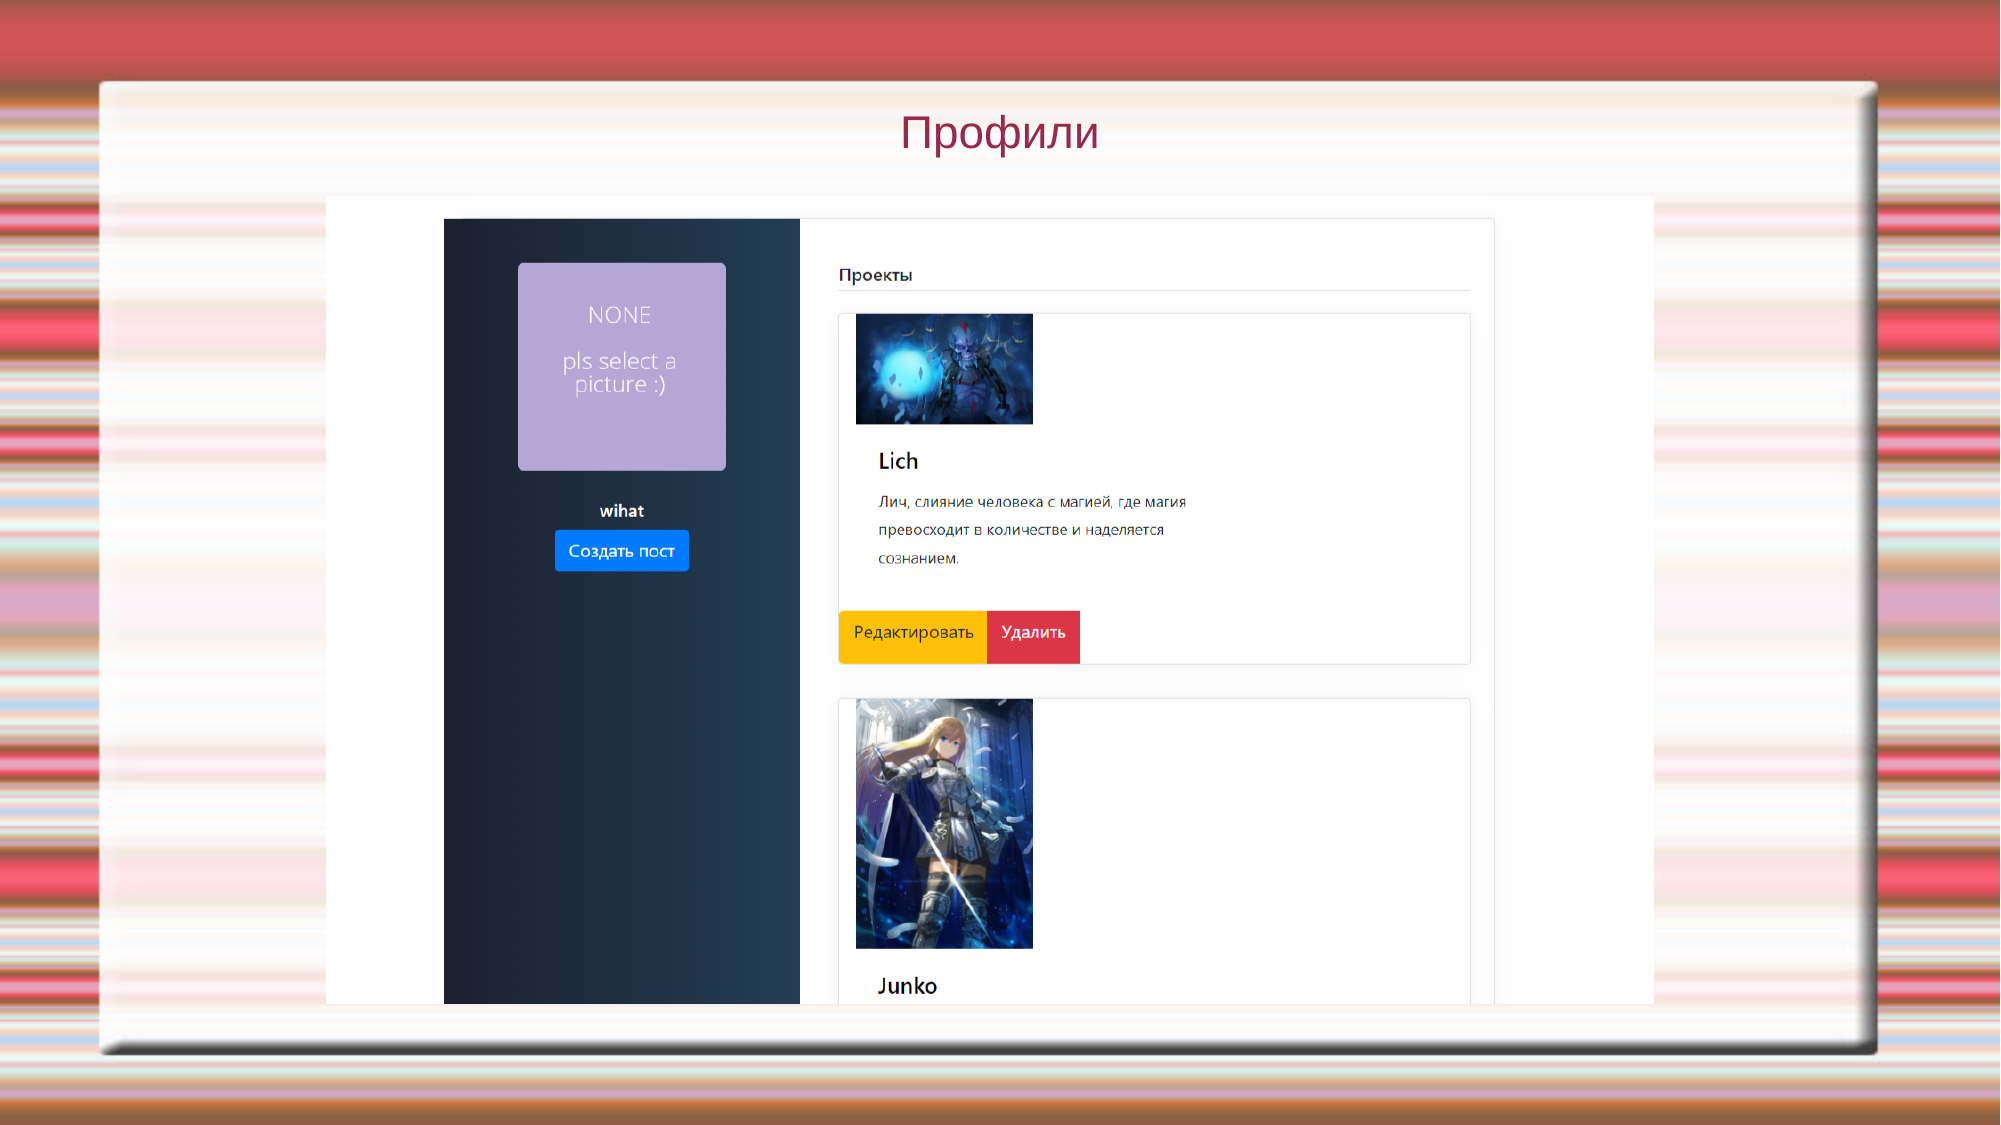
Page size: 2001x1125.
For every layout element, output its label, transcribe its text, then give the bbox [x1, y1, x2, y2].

title Профили [249, 76, 1750, 185]
picture [0, 0, 2000, 1125]
